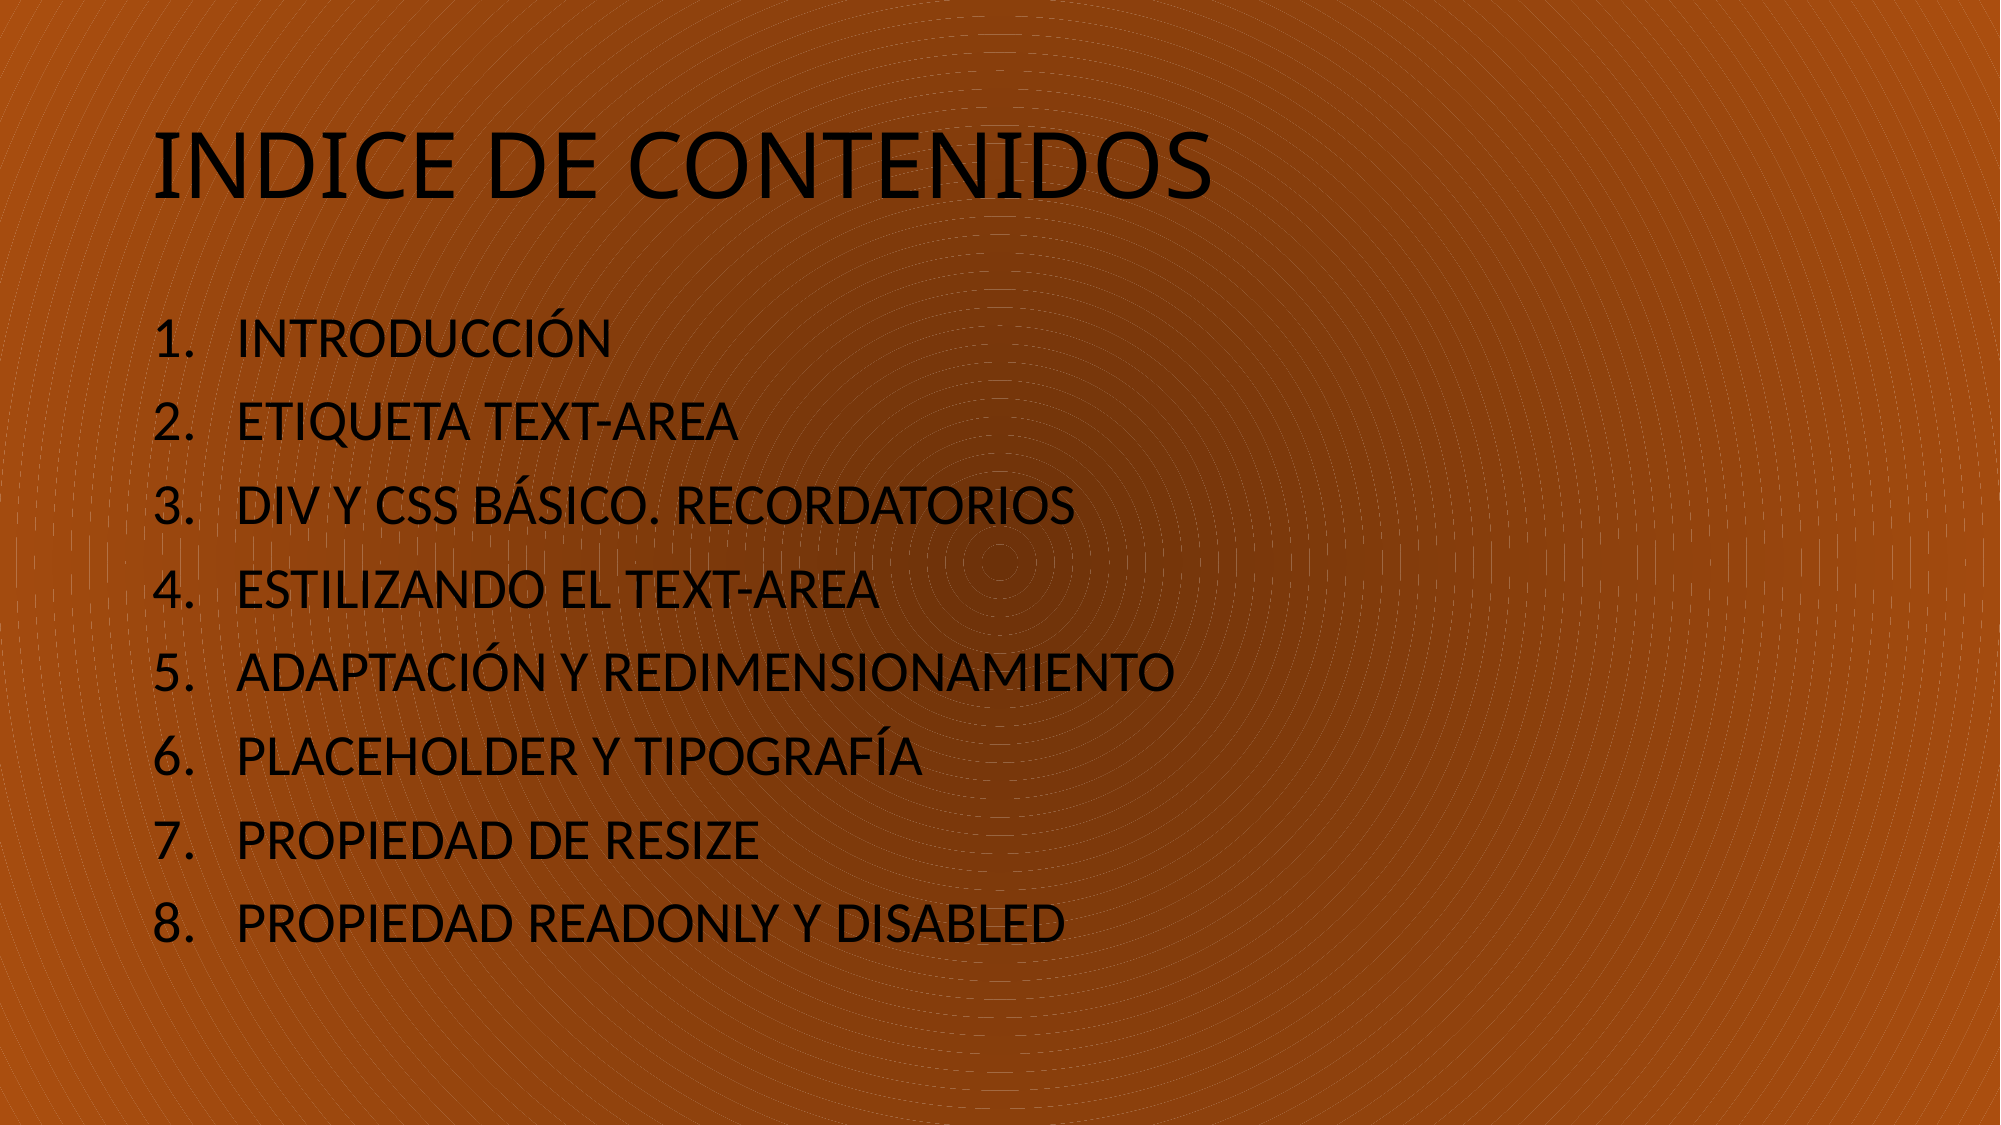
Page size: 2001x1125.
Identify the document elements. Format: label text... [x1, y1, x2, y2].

list INTRODUCCIÓN ETIQUETA TEXT-AREA DIV Y CSS BÁSICO. RECORDATORIOS ESTILIZANDO EL TEXT-AREA ADAPTACIÓN Y REDIMENSIONAMIENTO PLACEHOLDER Y TIPOGRAFÍA PROPIEDAD DE RESIZE PROPIEDAD READONLY Y DISABLED [137, 299, 1863, 1014]
title INDICE DE CONTENIDOS [137, 59, 1863, 278]
